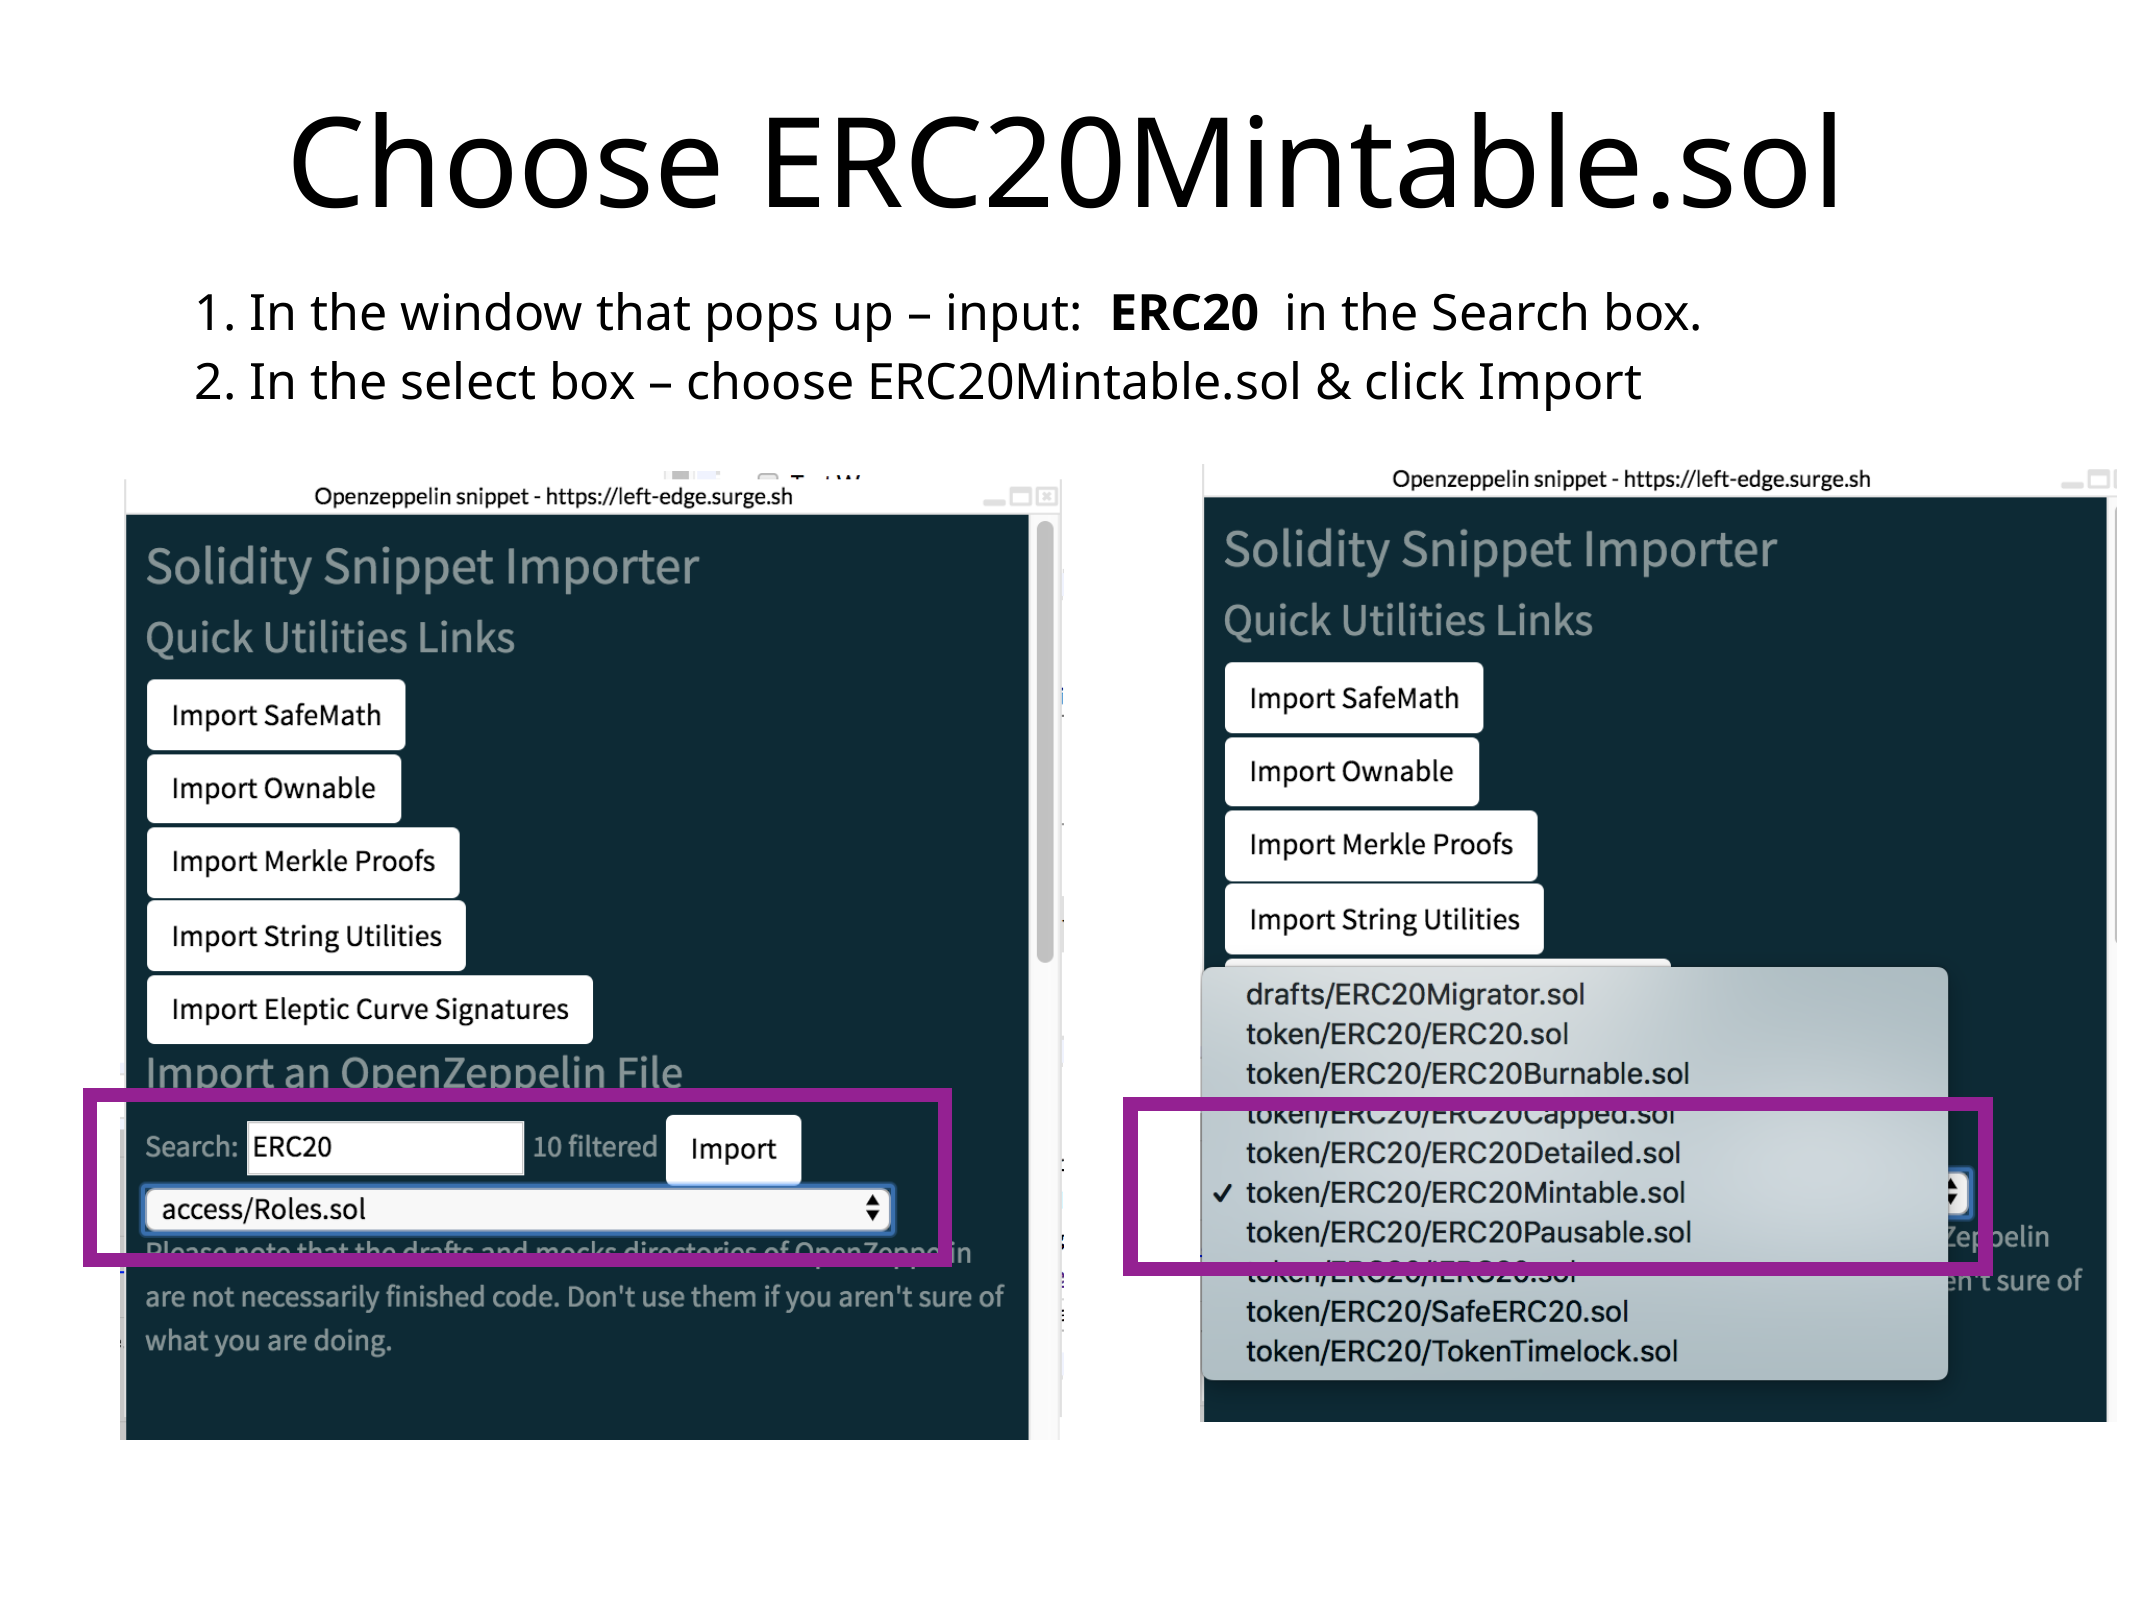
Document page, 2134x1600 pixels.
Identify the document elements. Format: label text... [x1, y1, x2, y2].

picture [120, 1102, 938, 1253]
picture [1200, 464, 2117, 1422]
text_box 1. In the window that pops up – input: ERC20 in the Search box. 2. In the select box – choose ERC20Mintable.sol & click Import [180, 270, 1981, 403]
picture [120, 471, 1064, 1441]
picture [1200, 1111, 1978, 1262]
title Choose ERC20Mintable.sol [208, 15, 1925, 240]
